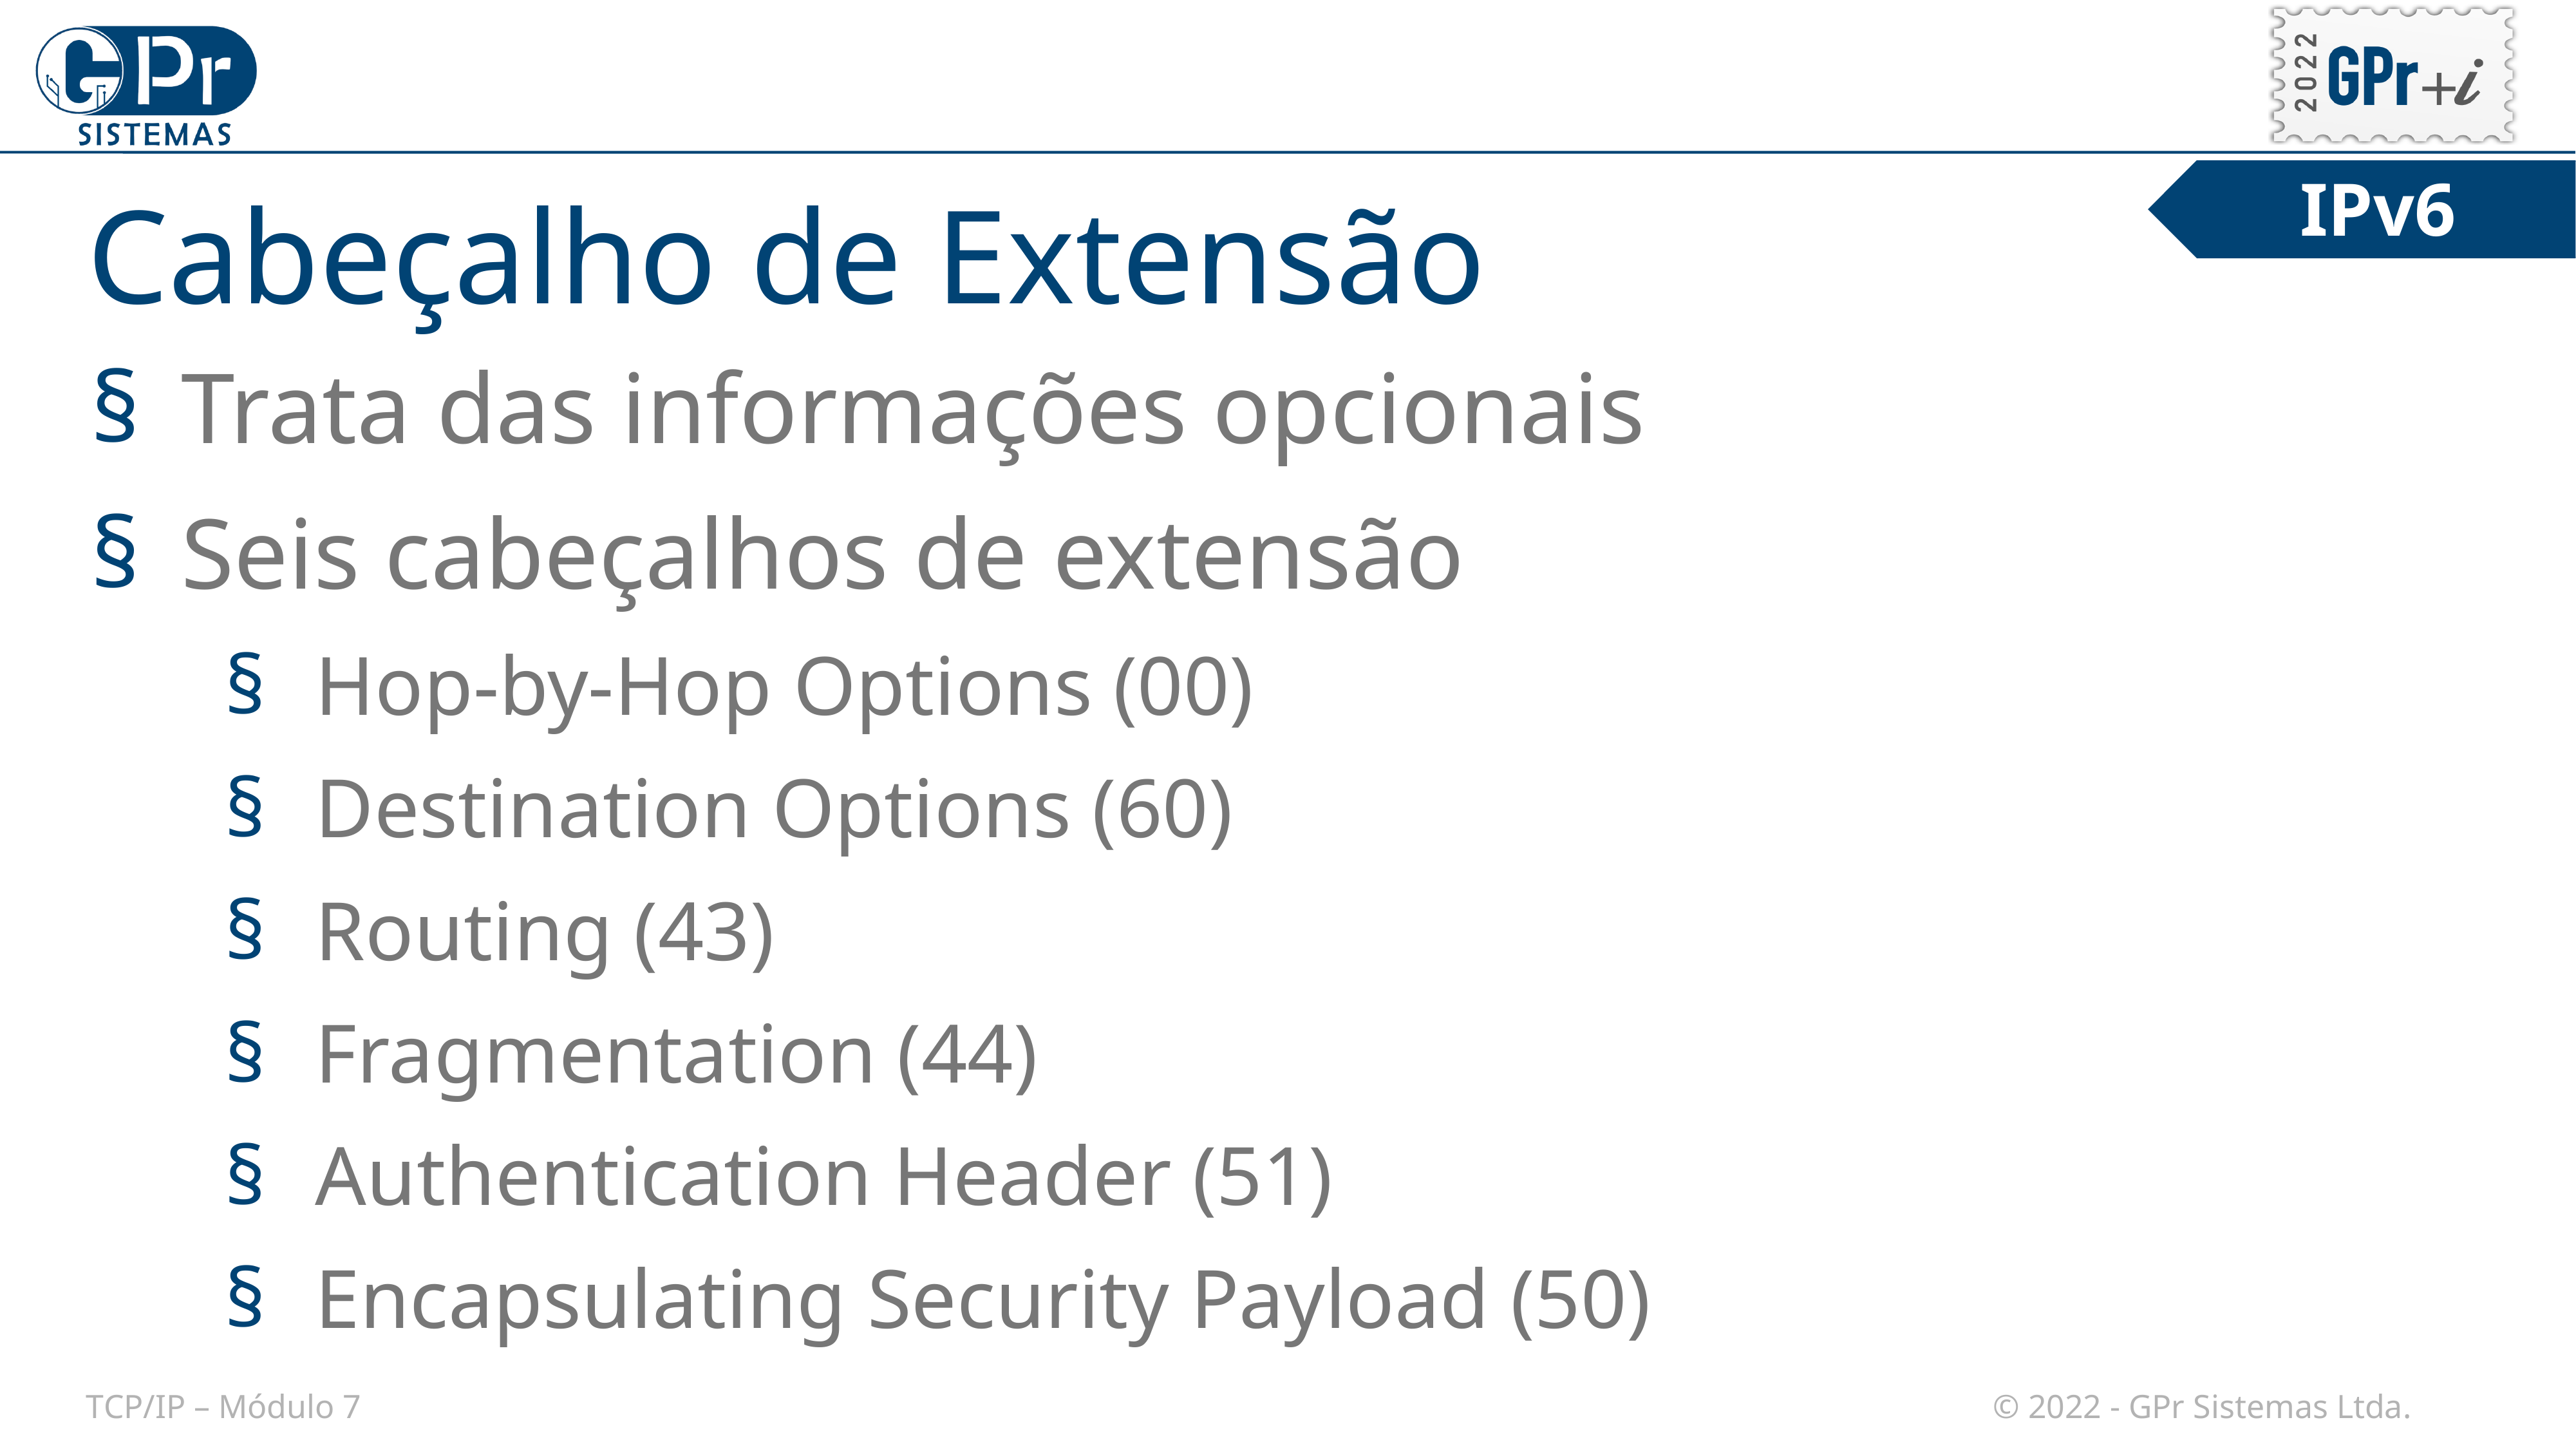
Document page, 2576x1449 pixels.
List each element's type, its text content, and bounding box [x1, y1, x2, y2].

list Trata das informações opcionais Seis cabeçalhos de extensão Hop-by-Hop Options (00) Destination Options (60) Routing (43) Fragmentation (44) Authentication Header (51) Encapsulating Security Payload (50) [80, 319, 2496, 1382]
picture [34, 26, 257, 147]
text_box [2148, 160, 2576, 258]
text_box IPv6 [2219, 157, 2537, 256]
list Cabeçalho de Extensão [81, 169, 2496, 343]
picture [2268, 4, 2519, 145]
